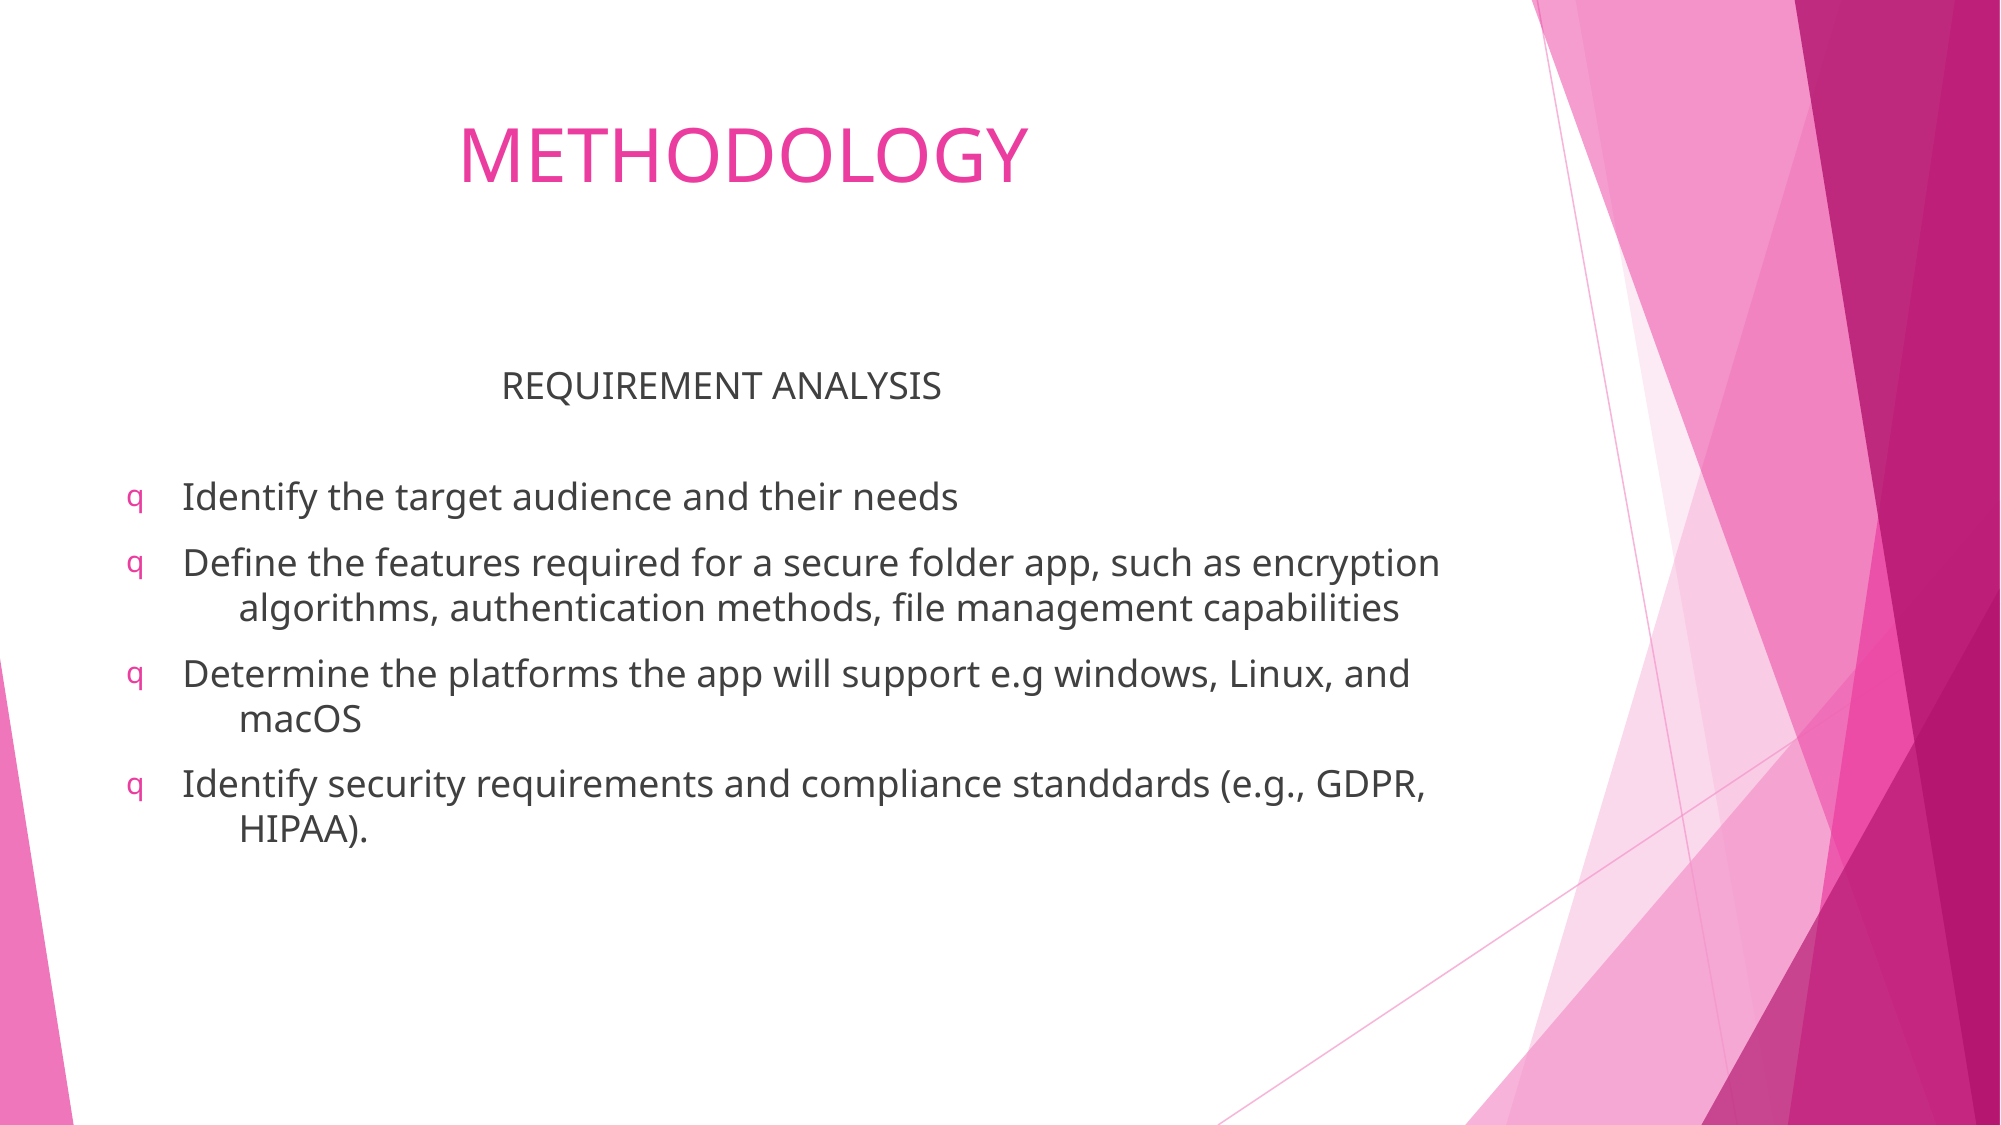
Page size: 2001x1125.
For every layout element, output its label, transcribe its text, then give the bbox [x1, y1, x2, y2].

title METHODOLOGY [111, 99, 1522, 317]
list REQUIREMENT ANALYSIS Identify the target audience and their needs Define the features required for a secure folder app, such as encryption algorithms, authentication methods, file management capabilities Determine the platforms the app will support e.g windows, Linux, and macOS Identify security requirements and compliance standdards (e.g., GDPR, HIPAA). [111, 354, 1522, 992]
